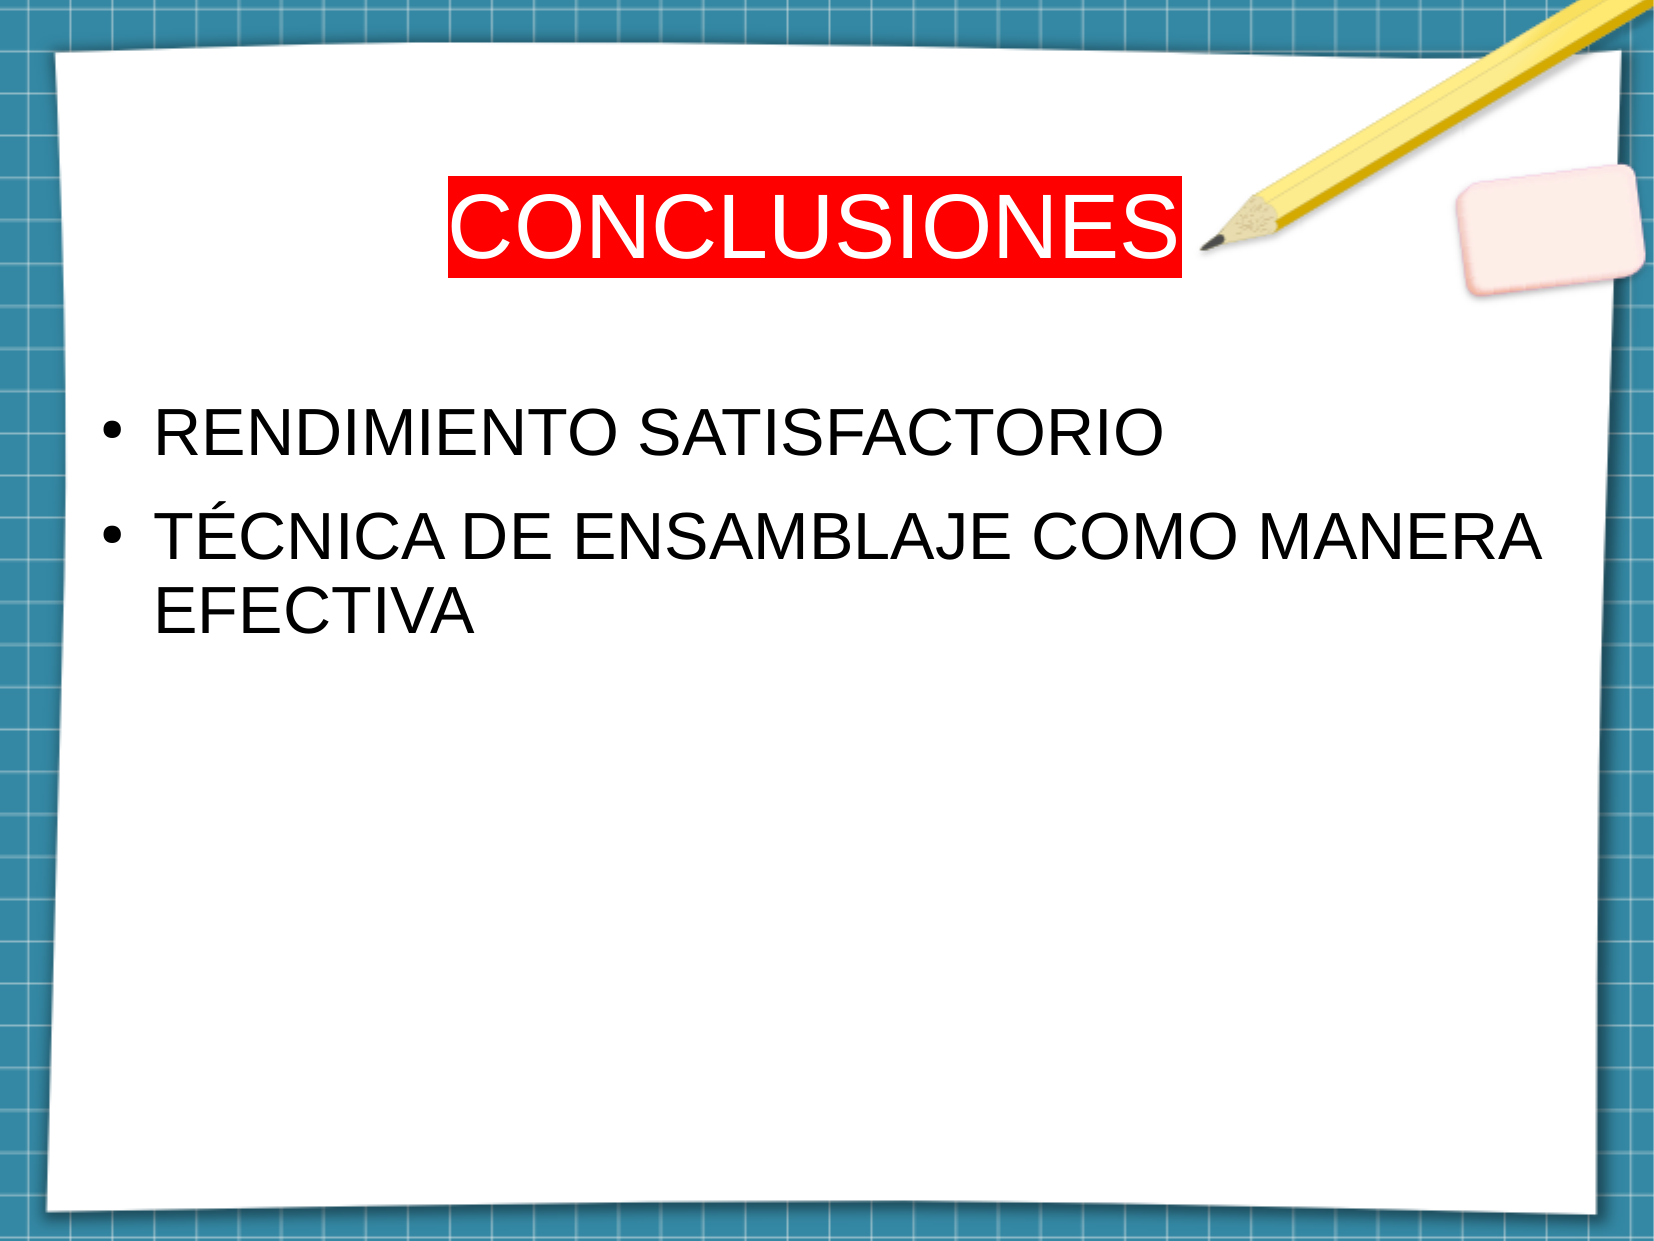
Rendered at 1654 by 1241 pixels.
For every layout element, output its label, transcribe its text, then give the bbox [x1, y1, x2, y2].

picture [0, 0, 1654, 1241]
title CONCLUSIONES [70, 123, 1560, 331]
list RENDIMIENTO SATISFACTORIO TÉCNICA DE ENSAMBLAJE COMO MANERA EFECTIVA [82, 290, 1571, 1087]
